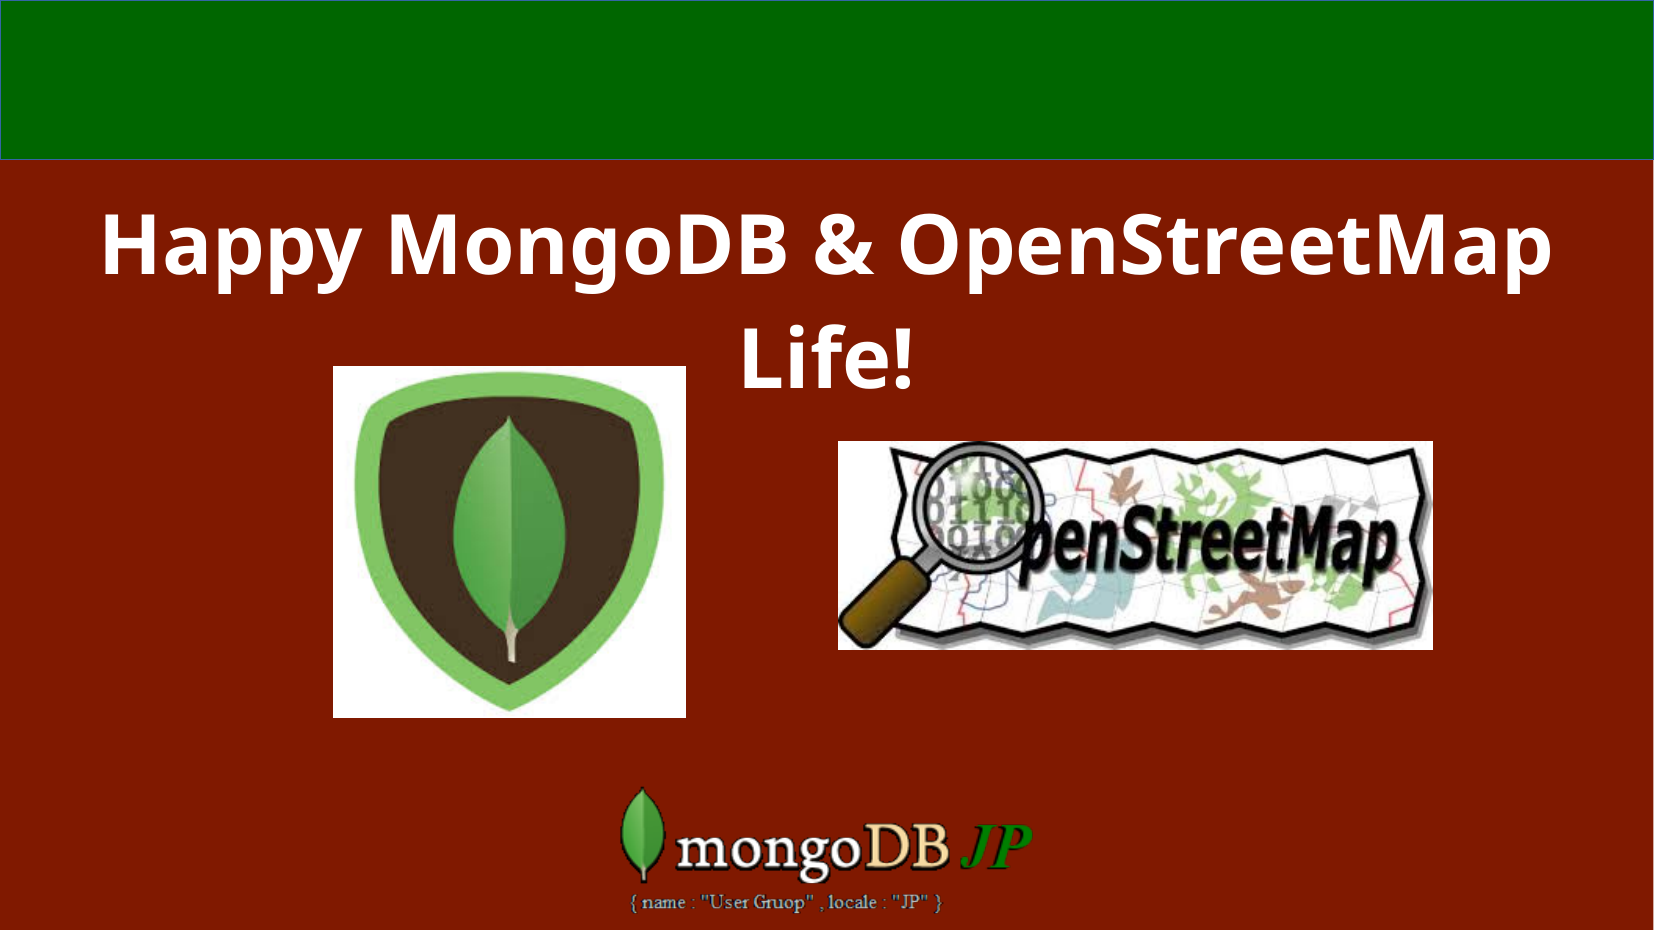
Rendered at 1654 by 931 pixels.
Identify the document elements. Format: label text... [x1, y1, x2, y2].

picture [838, 441, 1433, 650]
list Happy MongoDB & OpenStreetMap Life! [82, 185, 1571, 726]
picture [333, 366, 686, 718]
picture [616, 784, 1047, 931]
